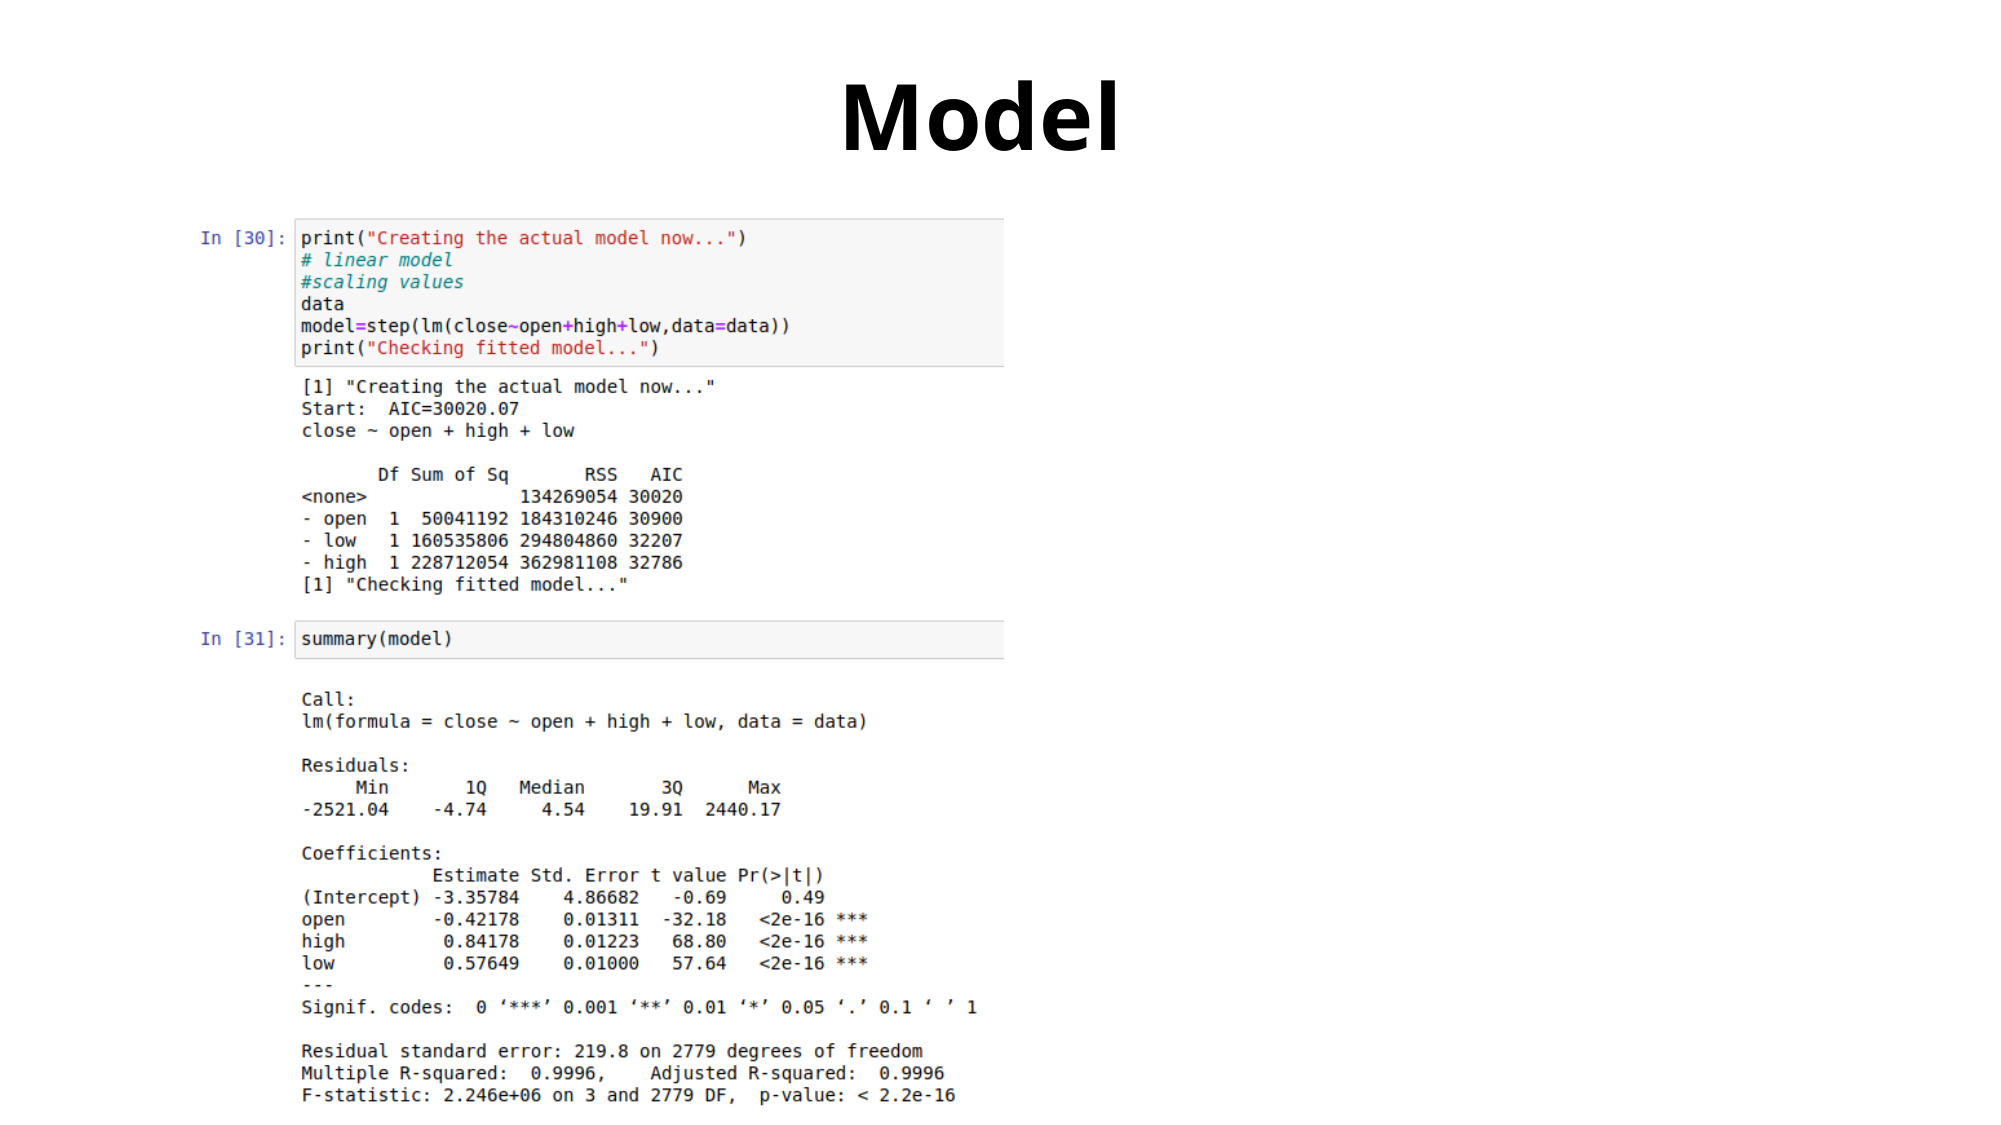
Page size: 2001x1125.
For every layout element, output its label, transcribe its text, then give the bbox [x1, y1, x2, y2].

picture [186, 194, 1004, 1117]
title Model [118, 11, 1844, 230]
